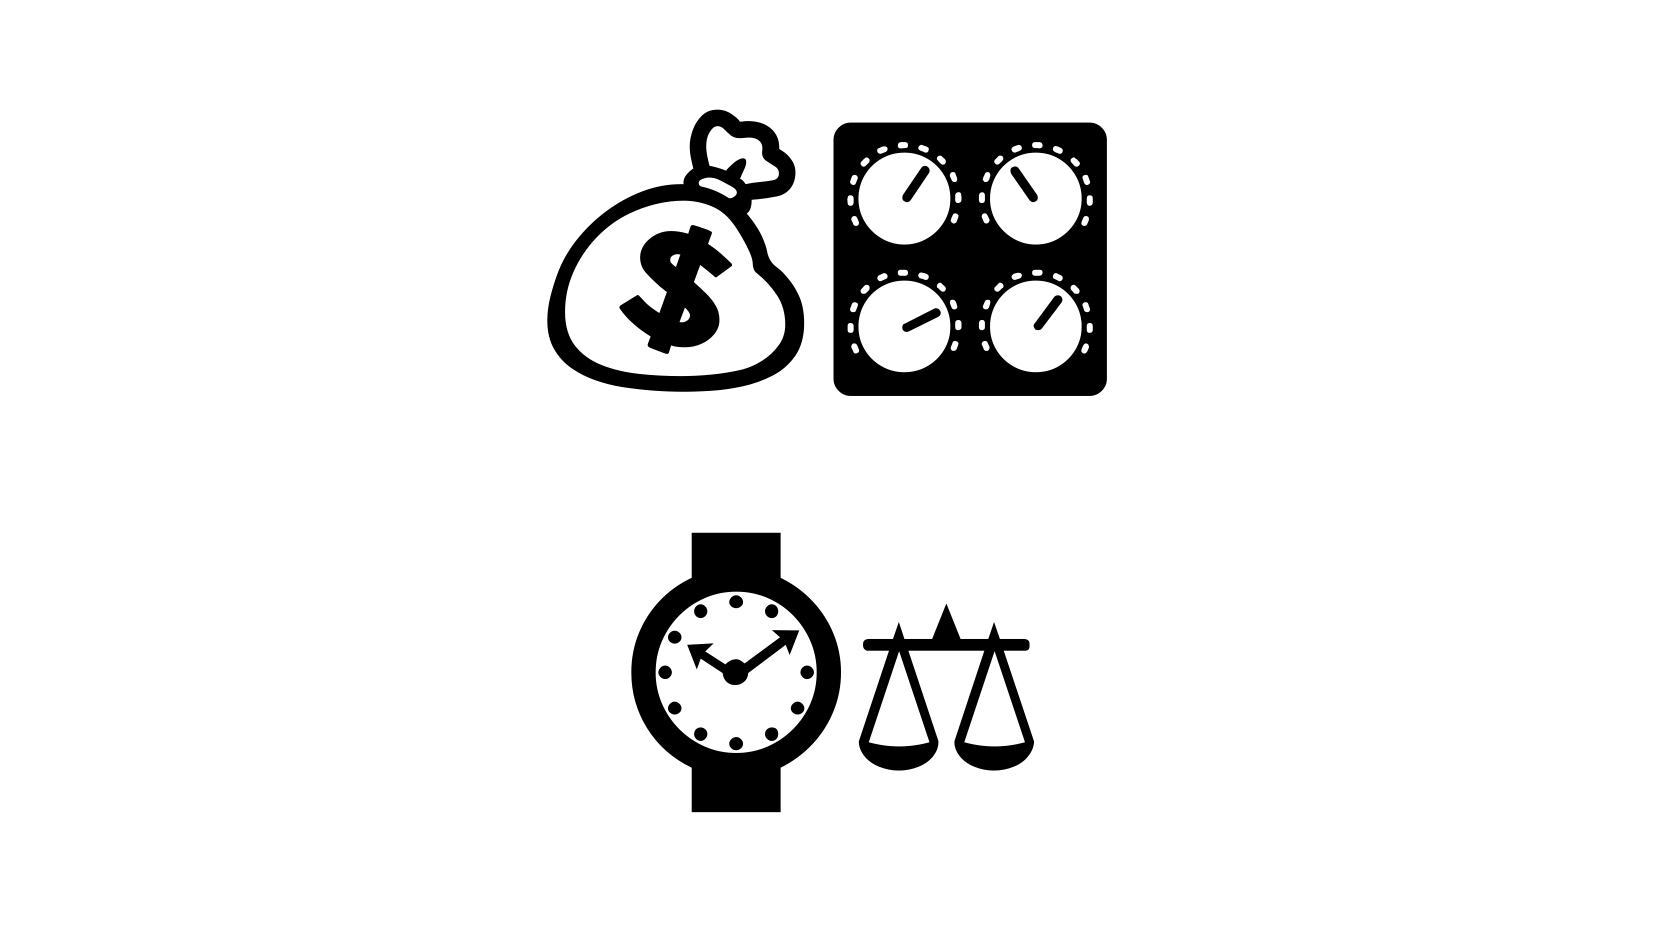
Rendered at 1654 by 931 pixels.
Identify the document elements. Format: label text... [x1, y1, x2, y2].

title 💰👑🎛 ⌚🦺⚖ [82, 37, 1572, 863]
